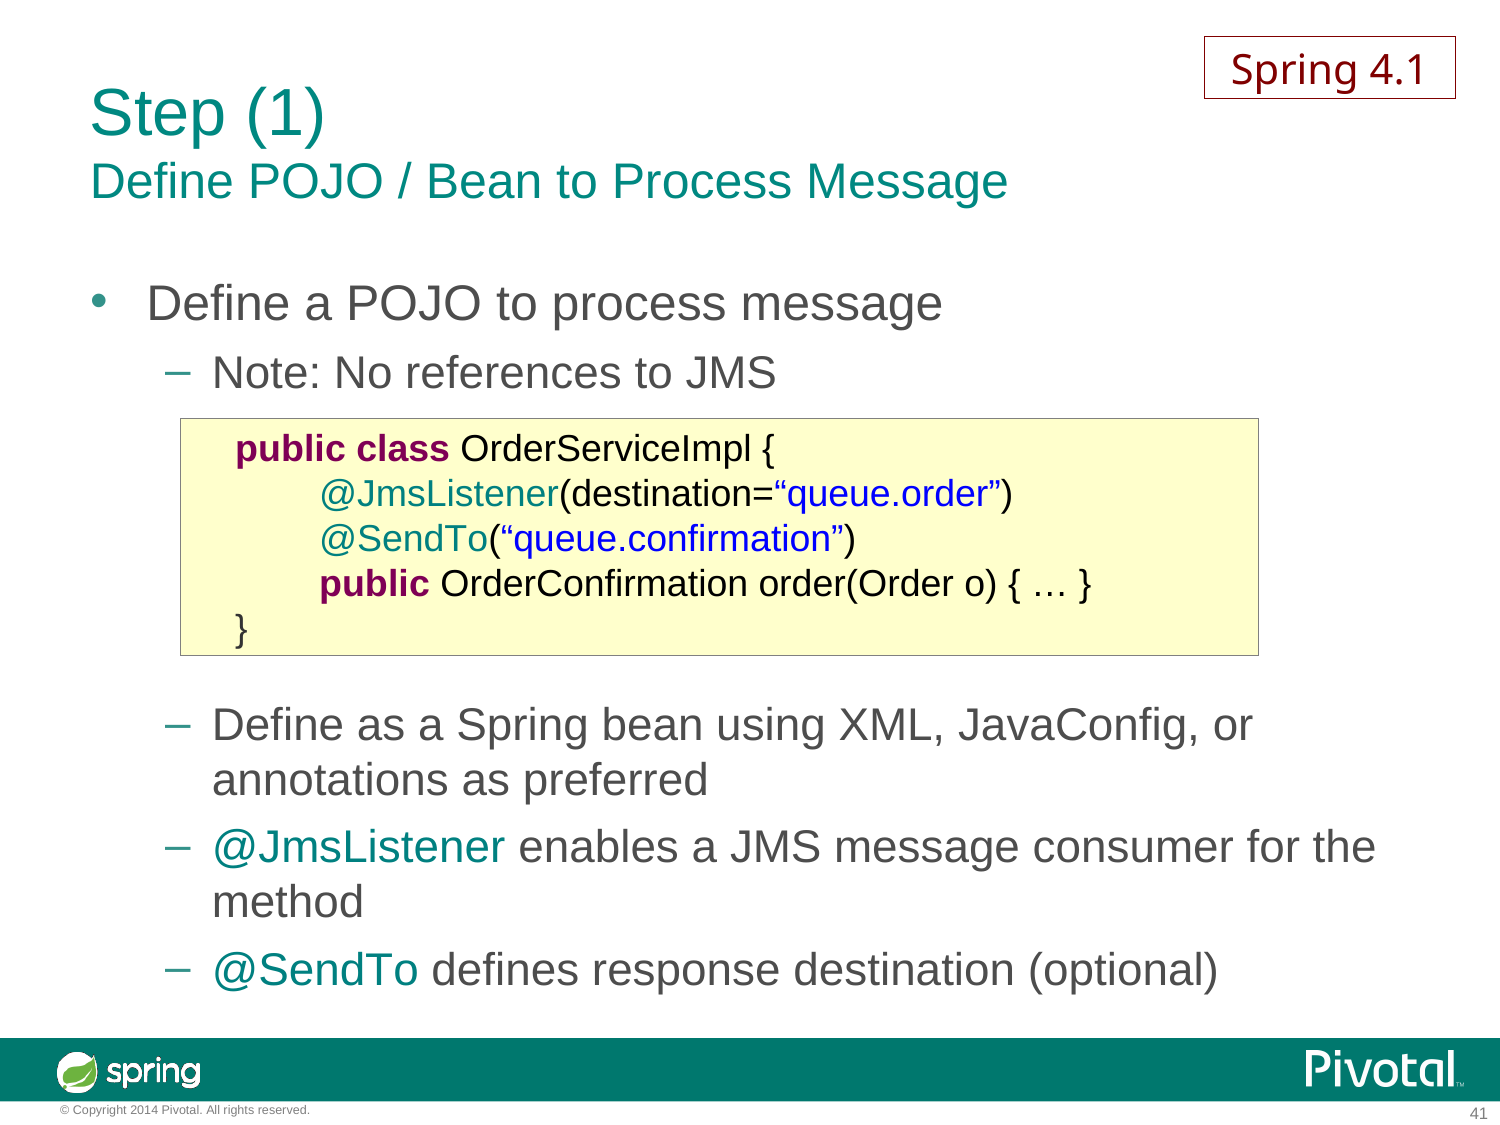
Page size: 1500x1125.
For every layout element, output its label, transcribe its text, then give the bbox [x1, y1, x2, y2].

list Define a POJO to process message Note: No references to JMS Define as a Spring bean using XML, JavaConfig, or annotations as preferred @JmsListener enables a JMS message consumer for the method @SendTo defines response destination (optional) [75, 262, 1426, 1070]
text_box public class OrderServiceImpl { @JmsListener(destination=“queue.order”) @SendTo(“queue.confirmation”) public OrderConfirmation order(Order o) { … } } [180, 418, 1259, 656]
picture [1306, 1050, 1464, 1087]
title Step (1) Define POJO / Bean to Process Message [75, 56, 1291, 222]
text_box Spring 4.1 [1204, 36, 1456, 99]
picture [32, 1041, 210, 1103]
